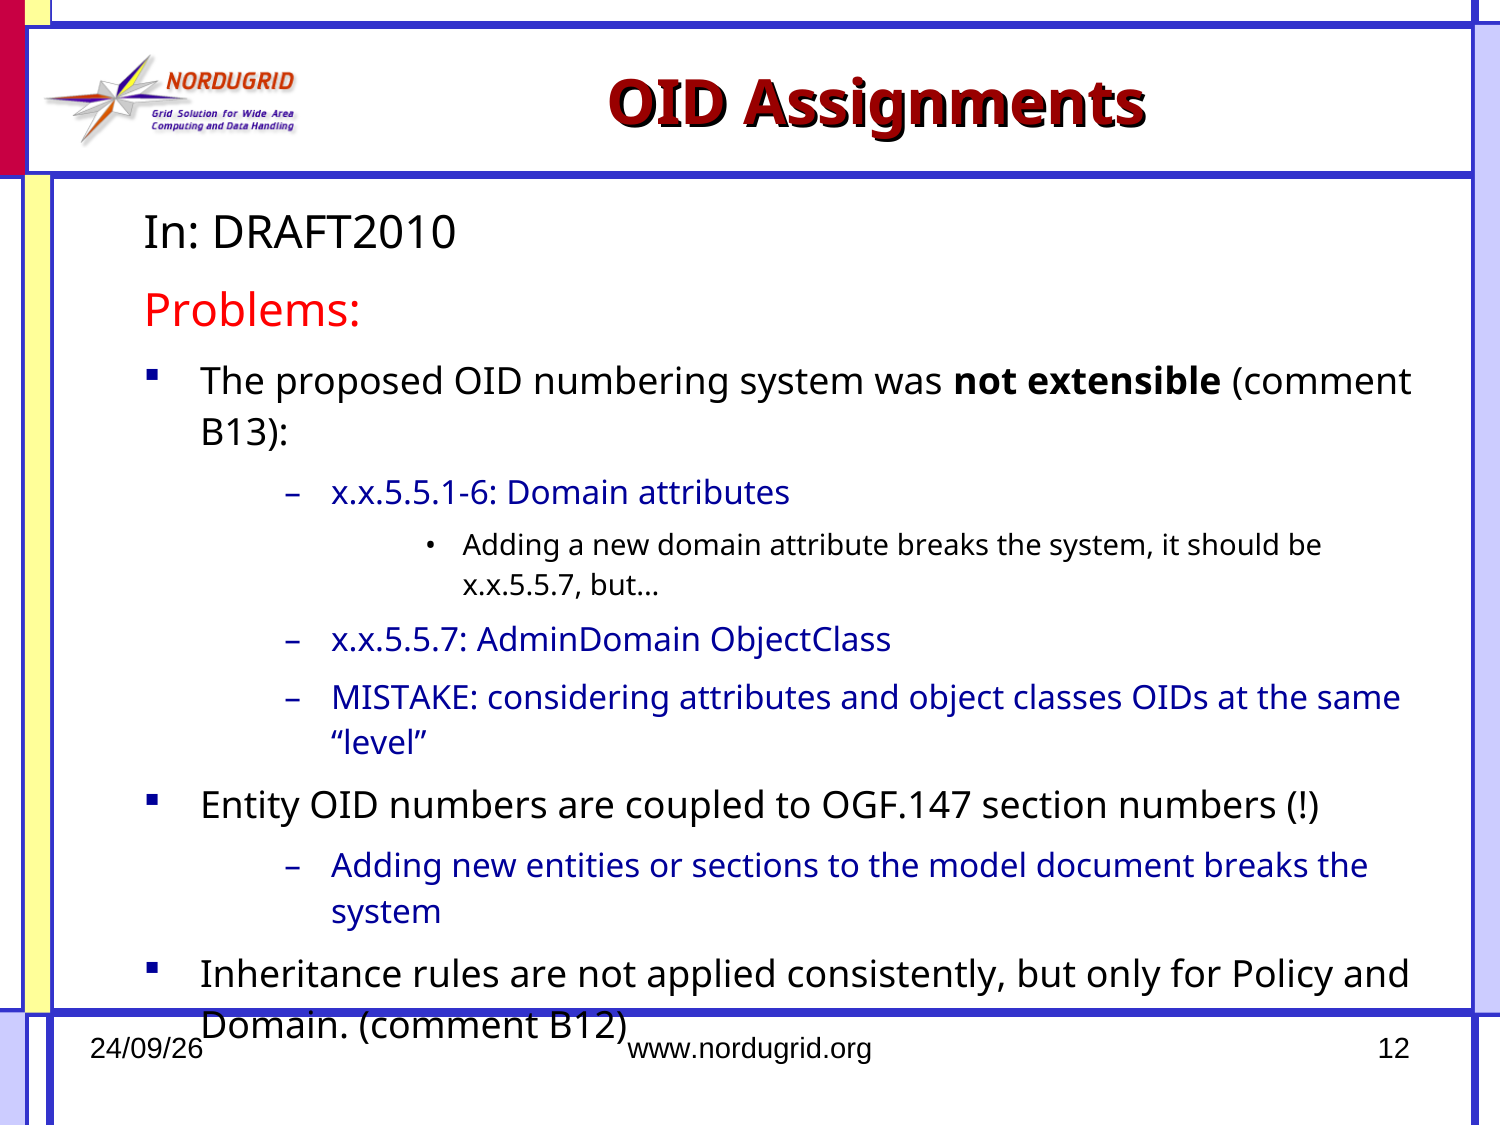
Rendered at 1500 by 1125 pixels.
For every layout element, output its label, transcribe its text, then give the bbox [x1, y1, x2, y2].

title OID Assignments [324, 17, 1428, 183]
list In: DRAFT2010 Problems: The proposed OID numbering system was not extensible (comment B13): x.x.5.5.1-6: Domain attributes Adding a new domain attribute breaks the system, it should be x.x.5.5.7, but... x.x.5.5.7: AdminDomain ObjectClass MISTAKE: considering attributes and object classes OIDs at the same “level” Entity OID numbers are coupled to OGF.147 section numbers (!) Adding new entities or sections to the model document breaks the system Inheritance rules are not applied consistently, but only for Policy and Domain. (comment B12) [87, 200, 1426, 943]
picture [40, 49, 301, 148]
